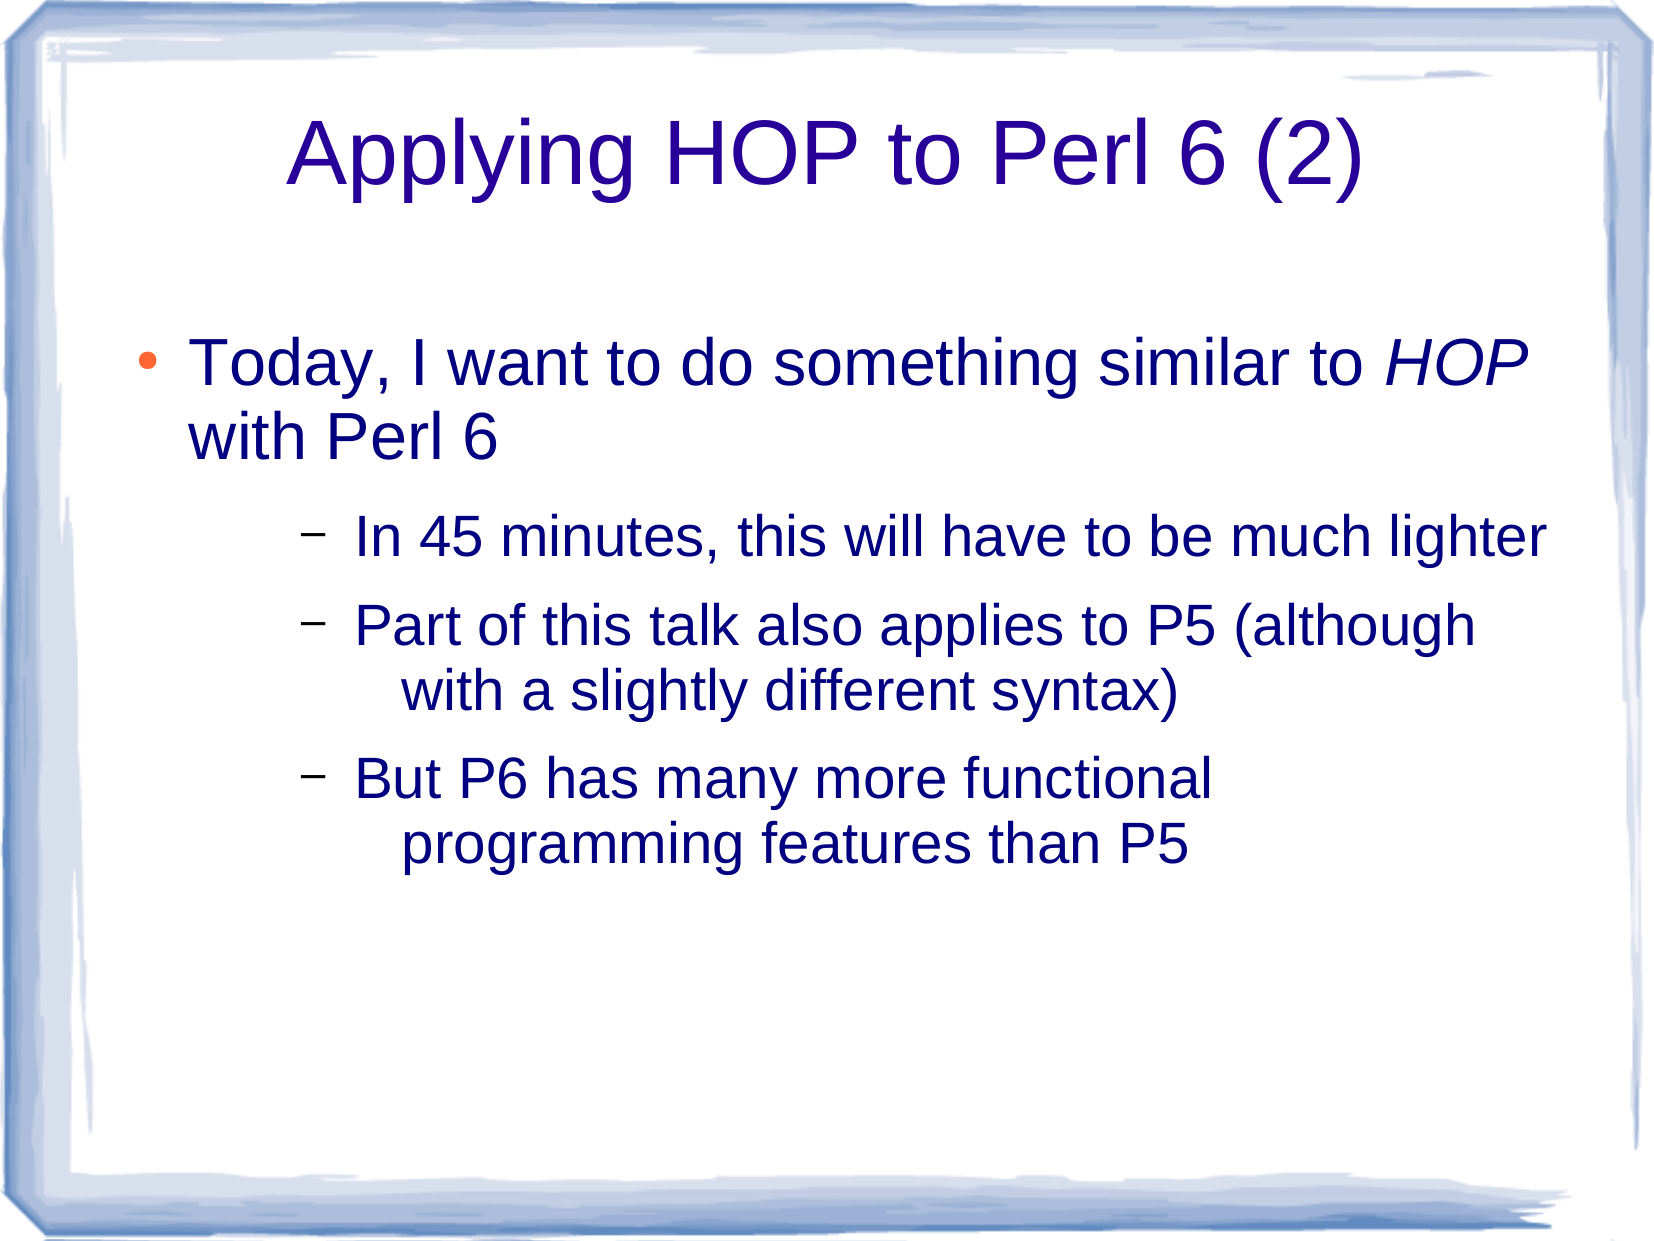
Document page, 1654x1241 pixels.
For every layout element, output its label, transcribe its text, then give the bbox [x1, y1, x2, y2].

title Applying HOP to Perl 6 (2) [82, 49, 1571, 257]
list Today, I want to do something similar to HOP with Perl 6 In 45 minutes, this will have to be much lighter Part of this talk also applies to P5 (although with a slightly different syntax) But P6 has many more functional programming features than P5 [118, 324, 1571, 1045]
picture [0, 0, 1654, 1241]
